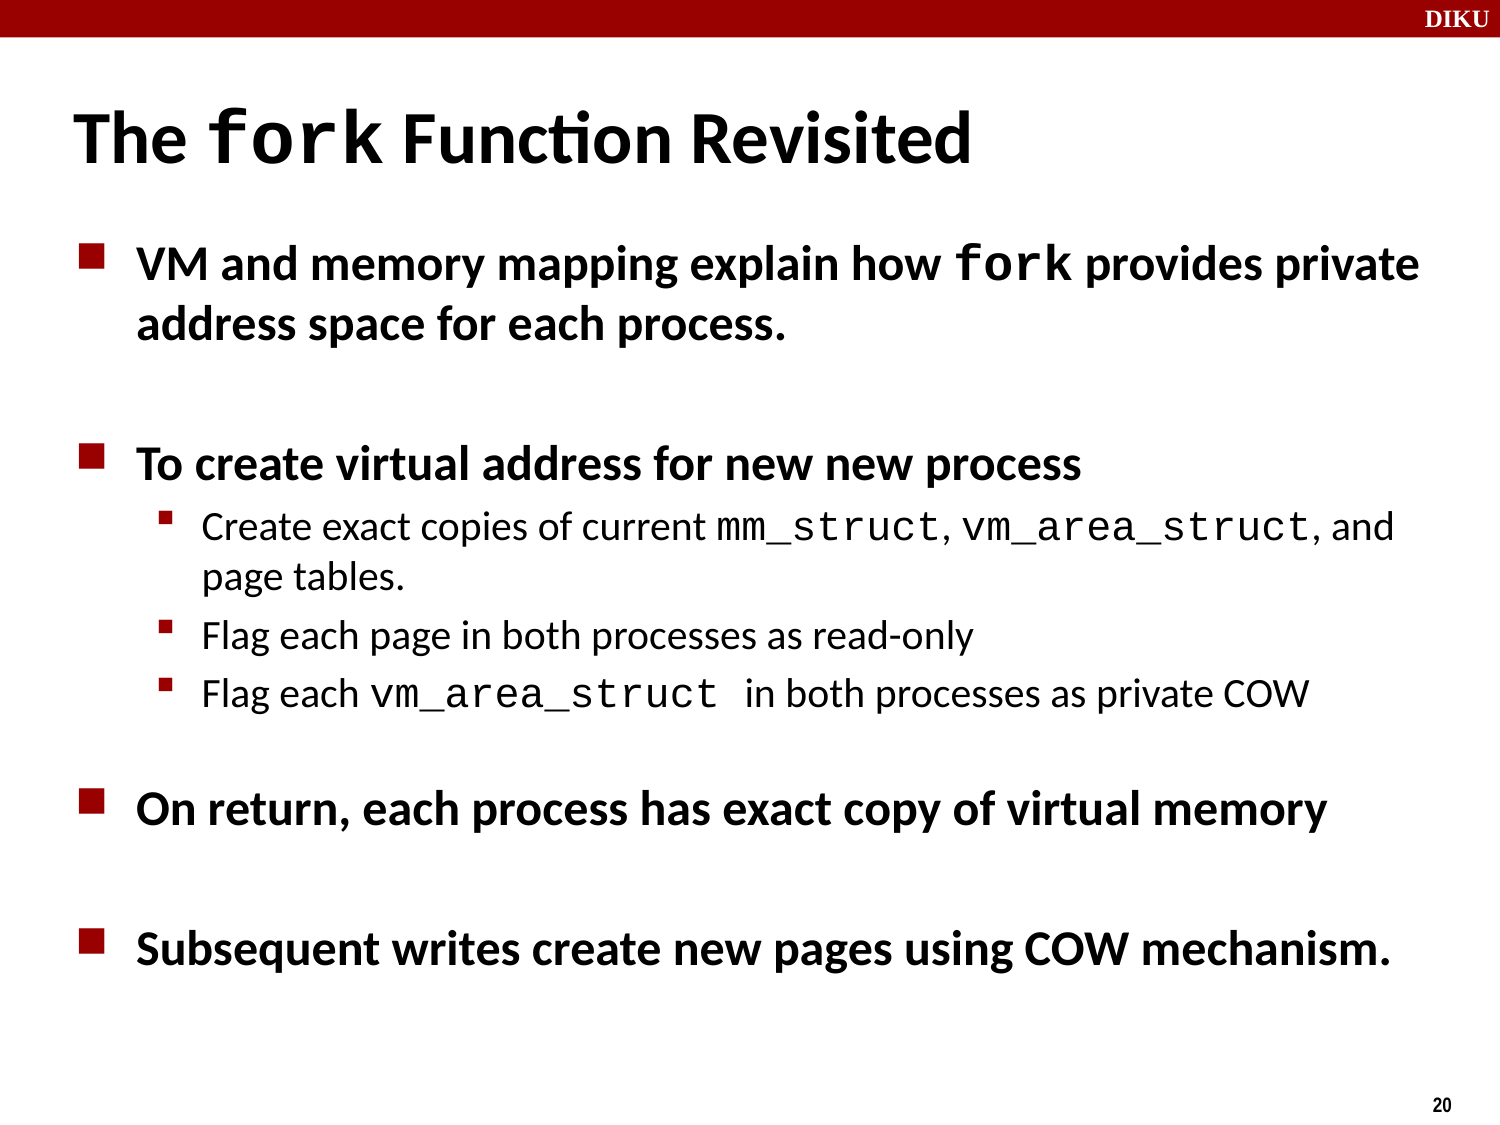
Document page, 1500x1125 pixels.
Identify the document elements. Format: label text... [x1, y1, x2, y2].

text_box The fork Function Revisited [58, 71, 1304, 197]
text_box VM and memory mapping explain how fork provides private address space for each process. To create virtual address for new new process Create exact copies of current mm_struct, vm_area_struct, and page tables. Flag each page in both processes as read-only Flag each vm_area_struct in both processes as private COW On return, each process has exact copy of virtual memory Subsequent writes create new pages using COW mechanism. [65, 223, 1463, 1039]
